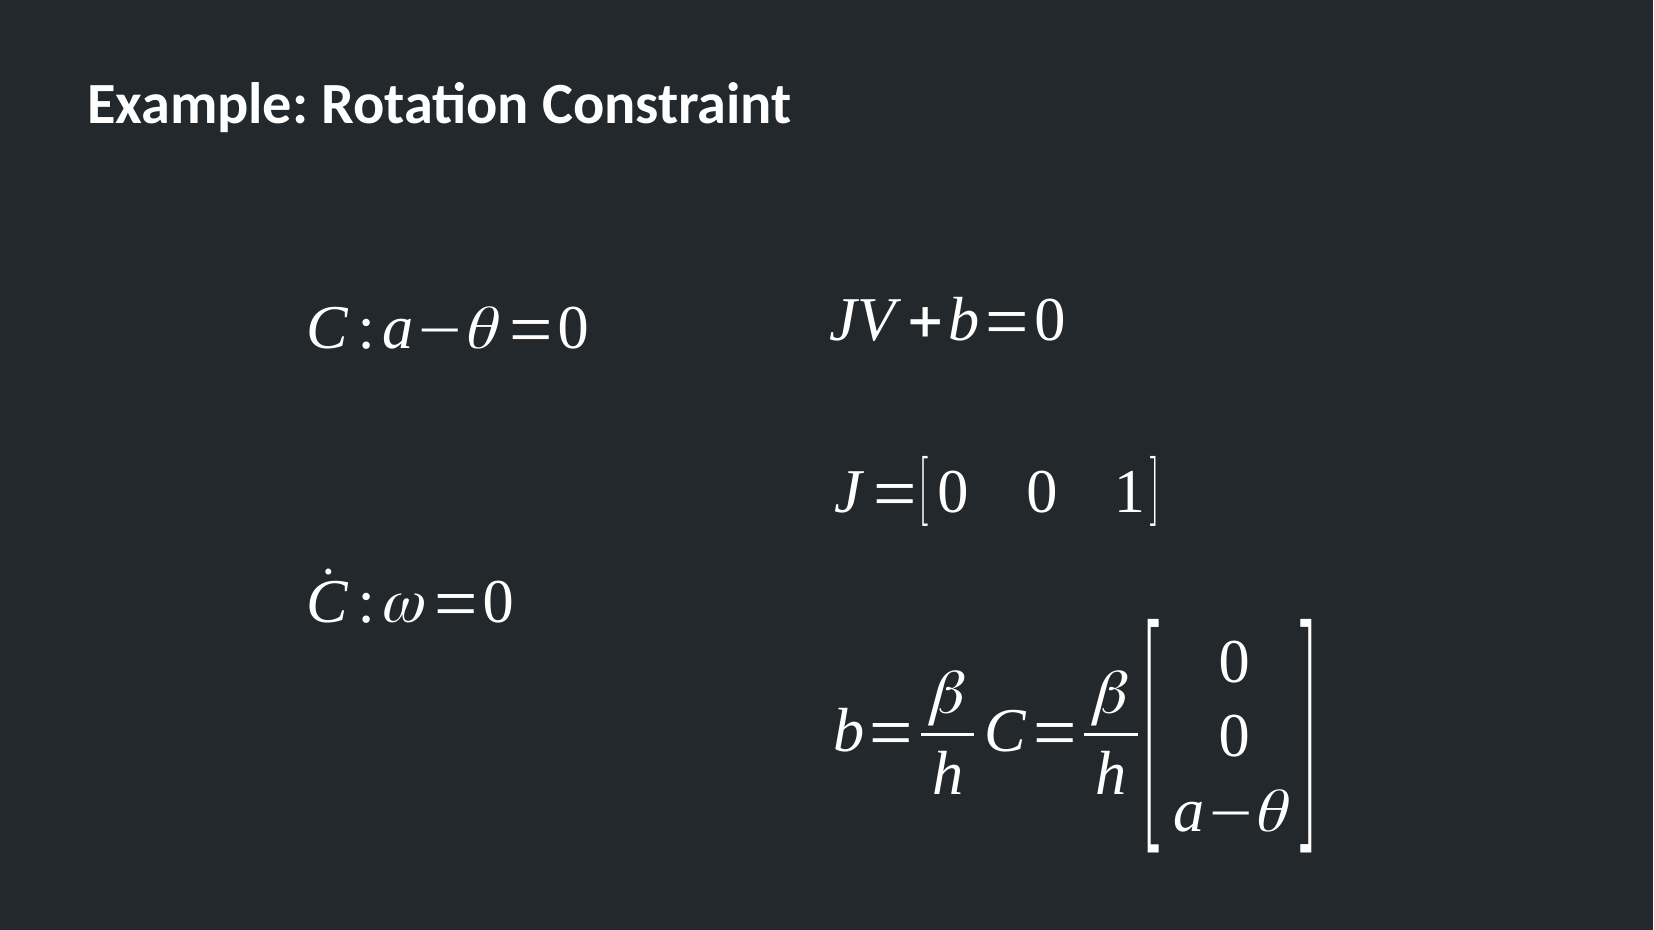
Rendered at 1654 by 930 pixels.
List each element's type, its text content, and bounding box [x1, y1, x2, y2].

chart [826, 453, 1169, 531]
chart [299, 292, 597, 362]
chart [821, 284, 1073, 354]
text_box Example: Rotation Constraint [72, 72, 1363, 221]
chart [826, 616, 1331, 857]
chart [299, 566, 521, 637]
